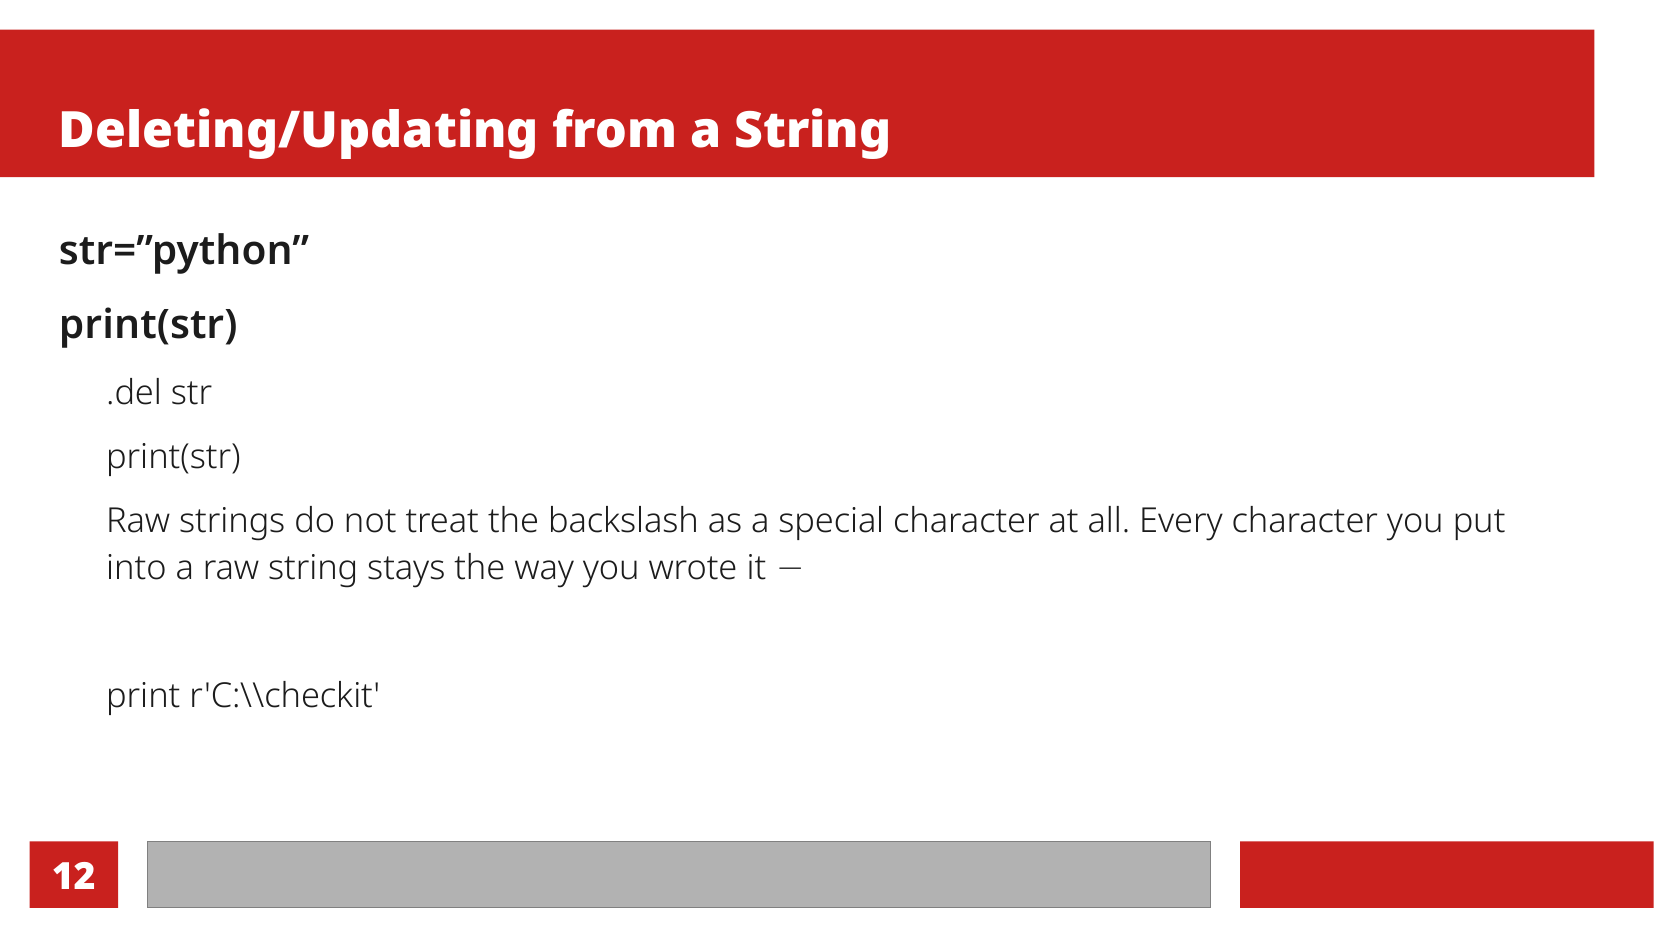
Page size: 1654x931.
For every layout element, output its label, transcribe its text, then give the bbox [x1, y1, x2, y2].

list str=”python” print(str) .del str print(str) Raw strings do not treat the backslash as a special character at all. Every character you put into a raw string stays the way you wrote it − print r'C:\\checkit' [59, 221, 1565, 798]
title Deleting/Updating from a String [59, 44, 1595, 163]
